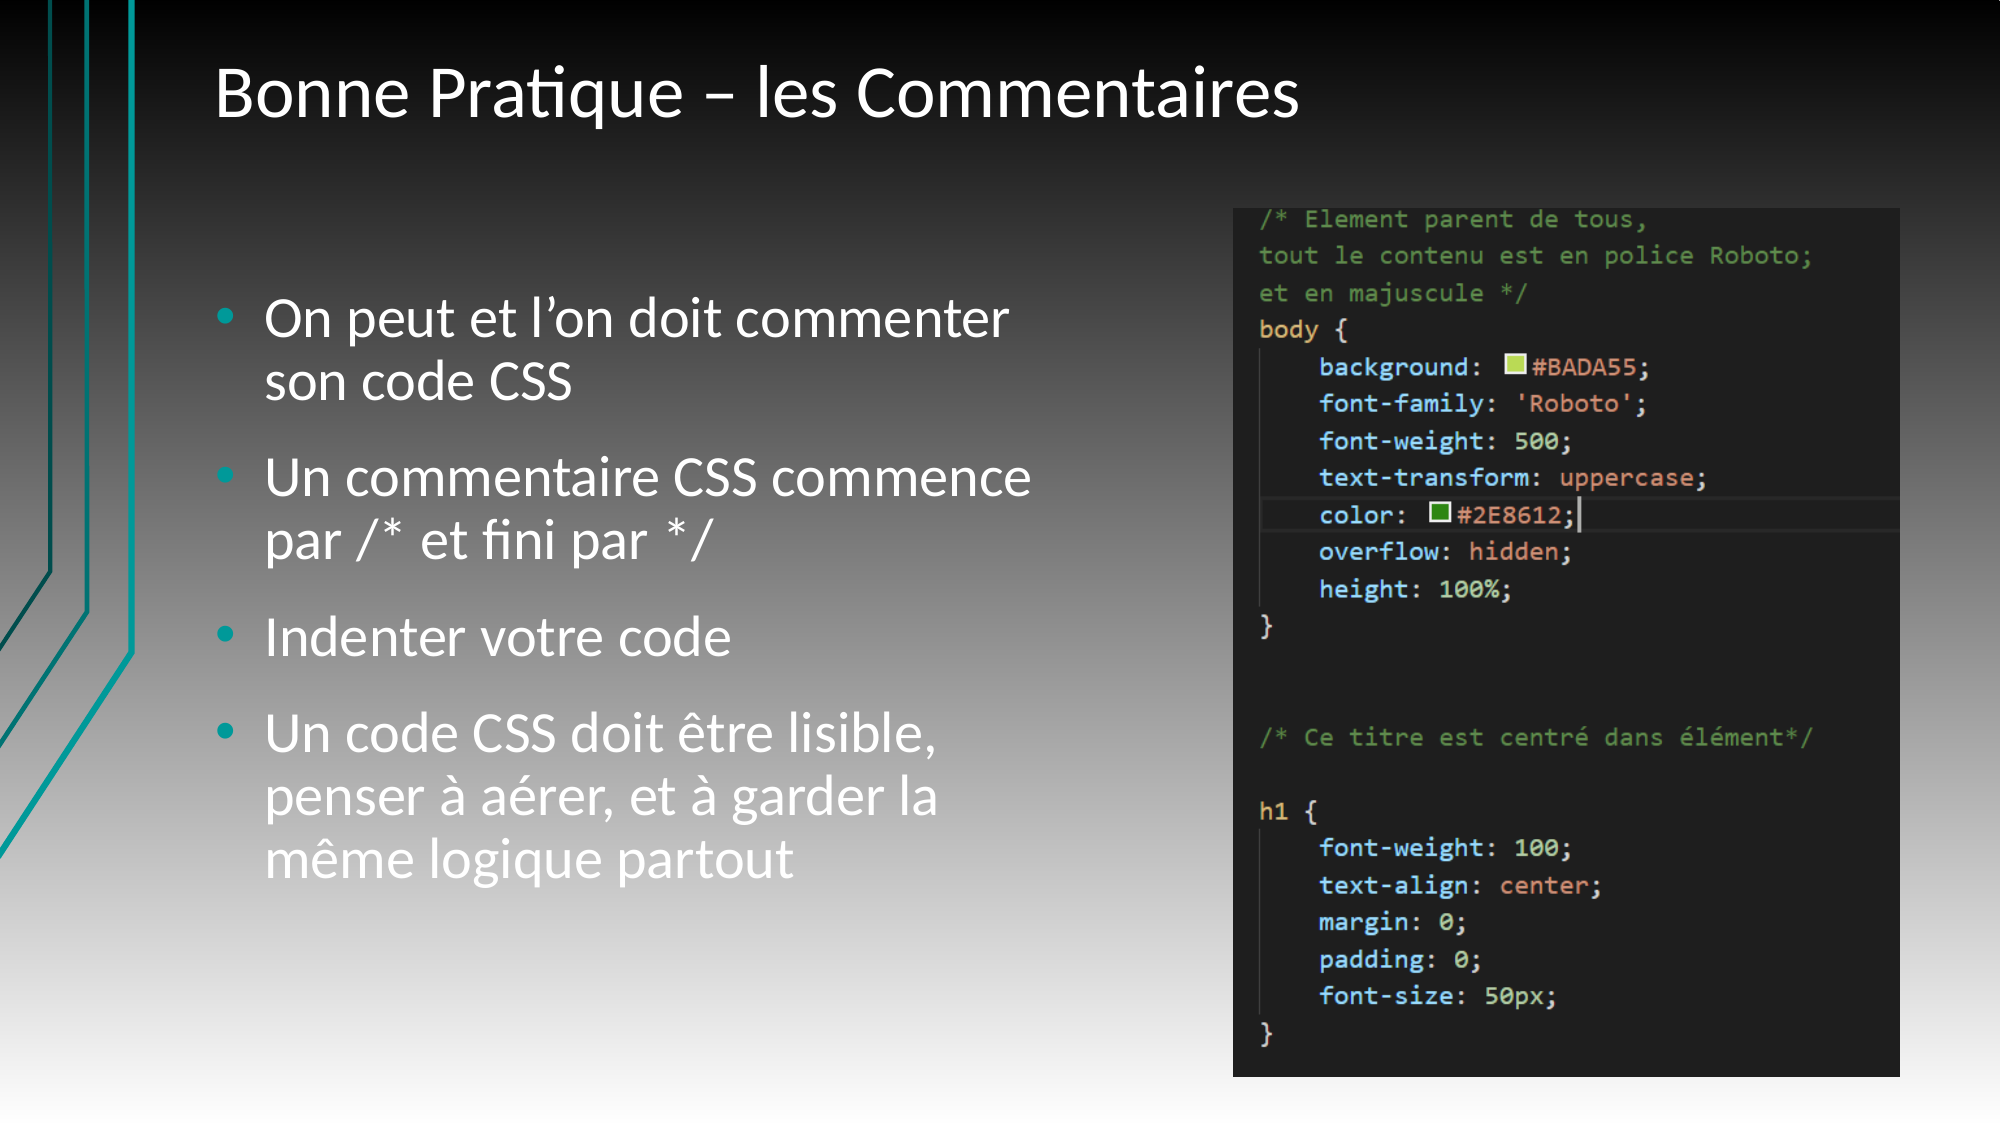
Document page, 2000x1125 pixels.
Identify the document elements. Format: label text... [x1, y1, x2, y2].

picture [1233, 208, 1900, 1077]
title Bonne Pratique – les Commentaires [200, 45, 1900, 149]
list On peut et l’on doit commenter son code CSS Un commentaire CSS commence par /* et fini par */ Indenter votre code Un code CSS doit être lisible, penser à aérer, et à garder la même logique partout [200, 279, 1083, 1035]
